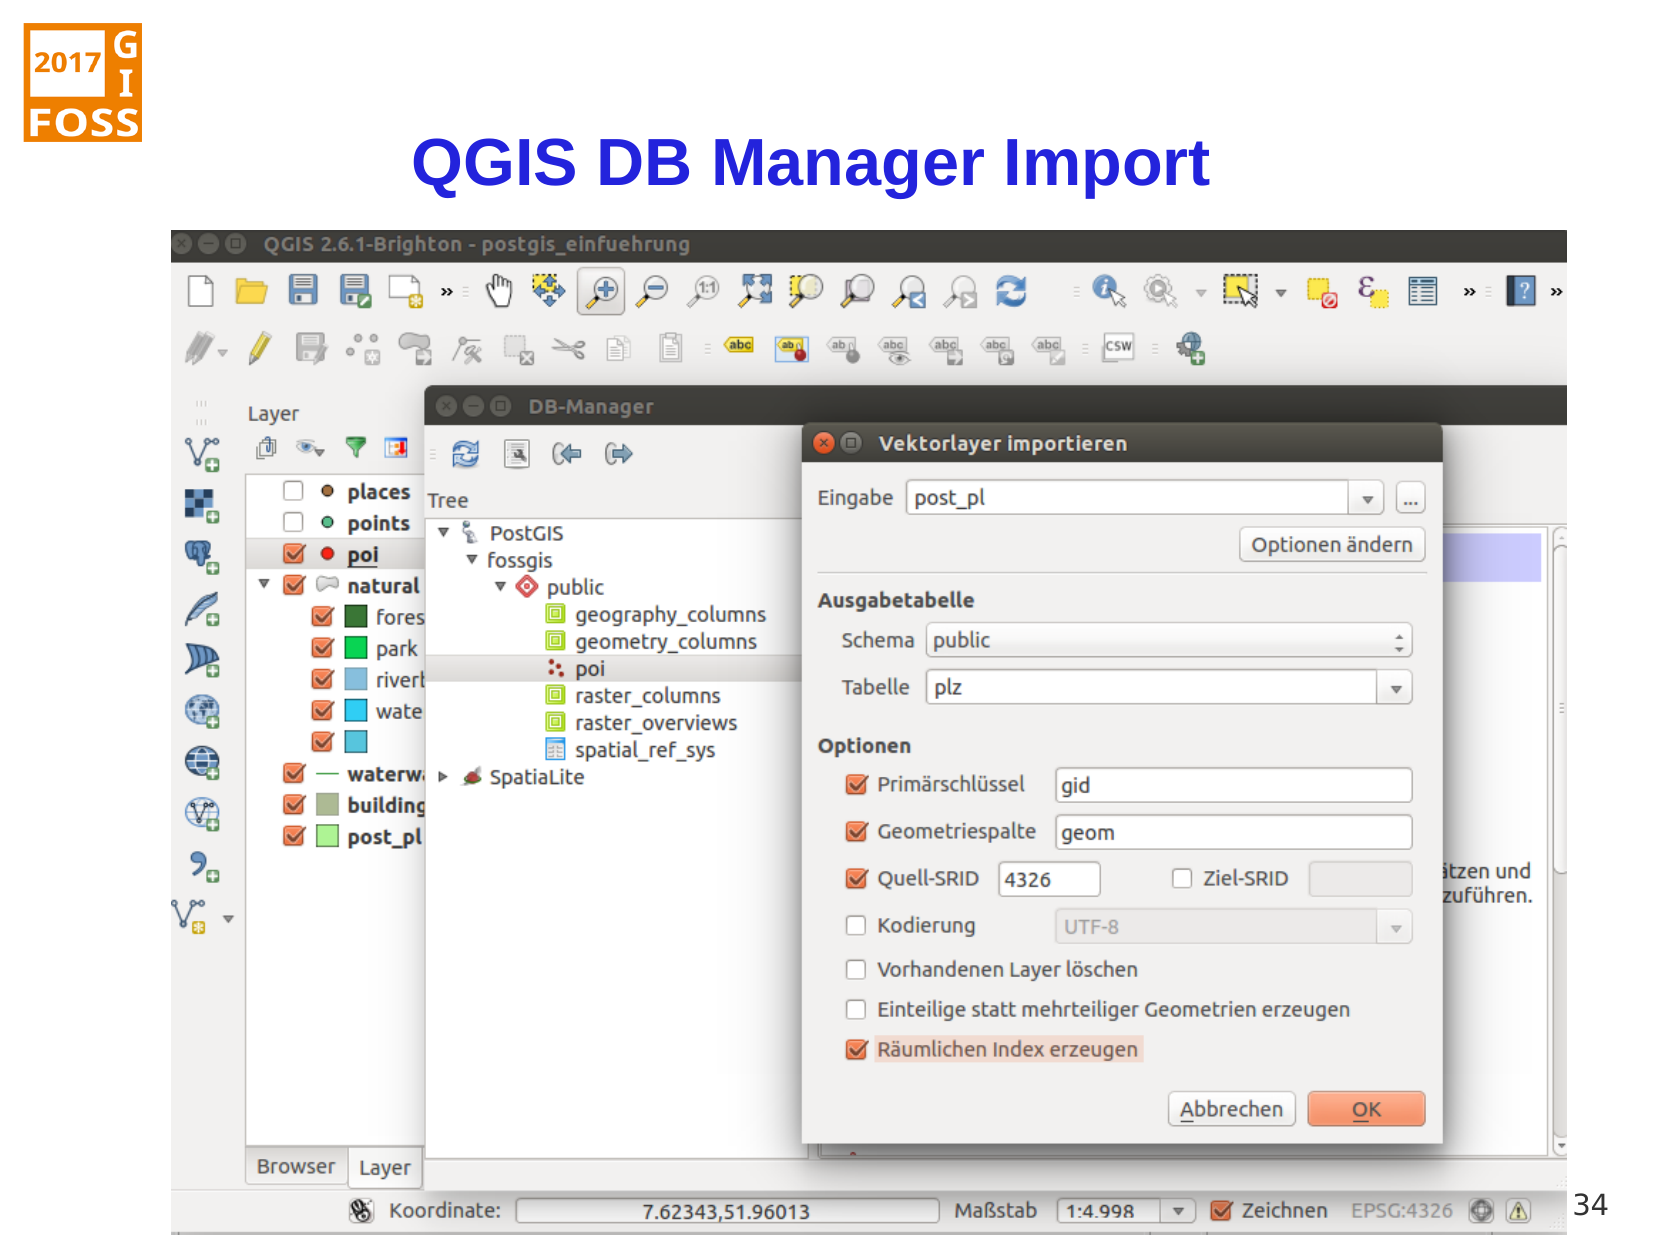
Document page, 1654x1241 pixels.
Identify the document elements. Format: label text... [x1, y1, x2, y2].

picture [23, 23, 142, 142]
picture [171, 230, 1567, 1235]
title QGIS DB Manager Import [76, 88, 1565, 237]
